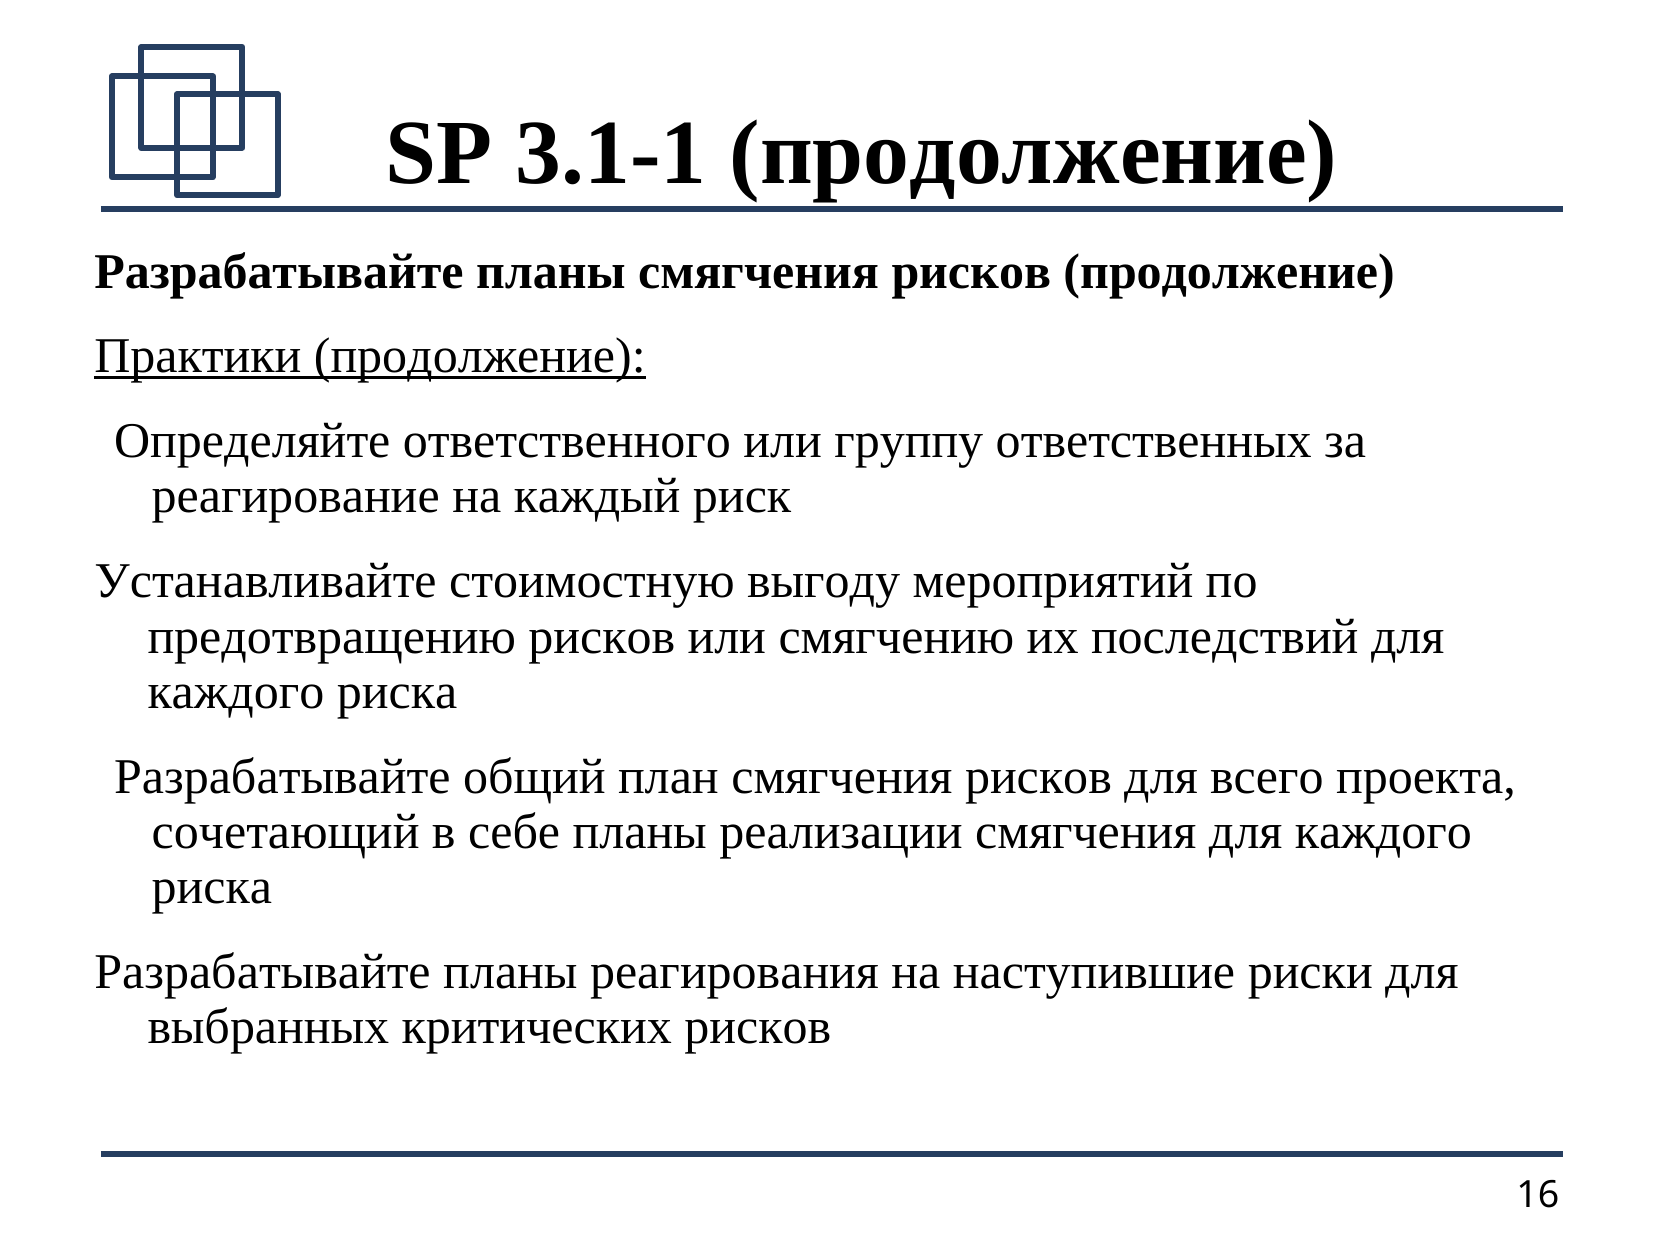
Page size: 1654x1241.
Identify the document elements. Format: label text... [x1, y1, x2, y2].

title SP 3.1-1 (продолжение) [82, 49, 1571, 257]
list Разрабатывайте планы смягчения рисков (продолжение) Практики (продолжение): Определяйте ответственного или группу ответственных за реагирование на каждый риск Устанавливайте стоимостную выгоду мероприятий по предотвращению рисков или смягчению их последствий для каждого риска Разрабатывайте общий план смягчения рисков для всего проекта, сочетающий в себе планы реализации смягчения для каждого риска Разрабатывайте планы реагирования на наступившие риски для выбранных критических рисков [76, 243, 1565, 1241]
